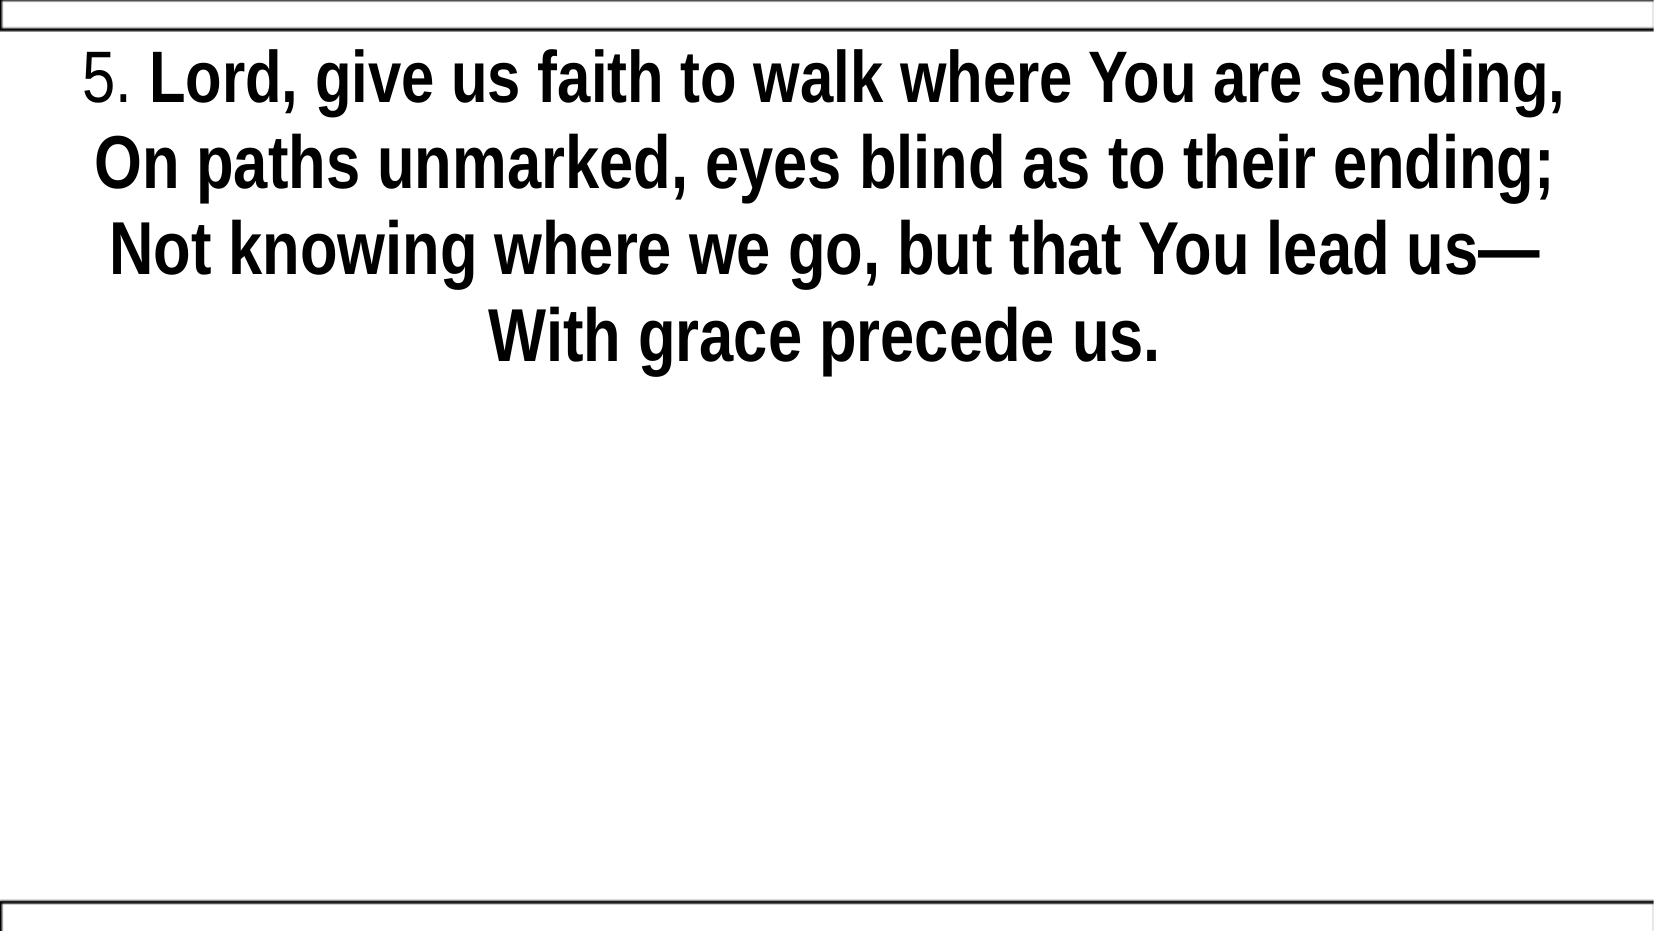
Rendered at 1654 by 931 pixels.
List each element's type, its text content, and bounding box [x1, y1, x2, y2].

text_box 5. Lord, give us faith to walk where You are sending, On paths unmarked, eyes blind as to their ending; Not knowing where we go, but that You lead us— With grace precede us. [45, 27, 1606, 385]
picture [0, 0, 1654, 931]
